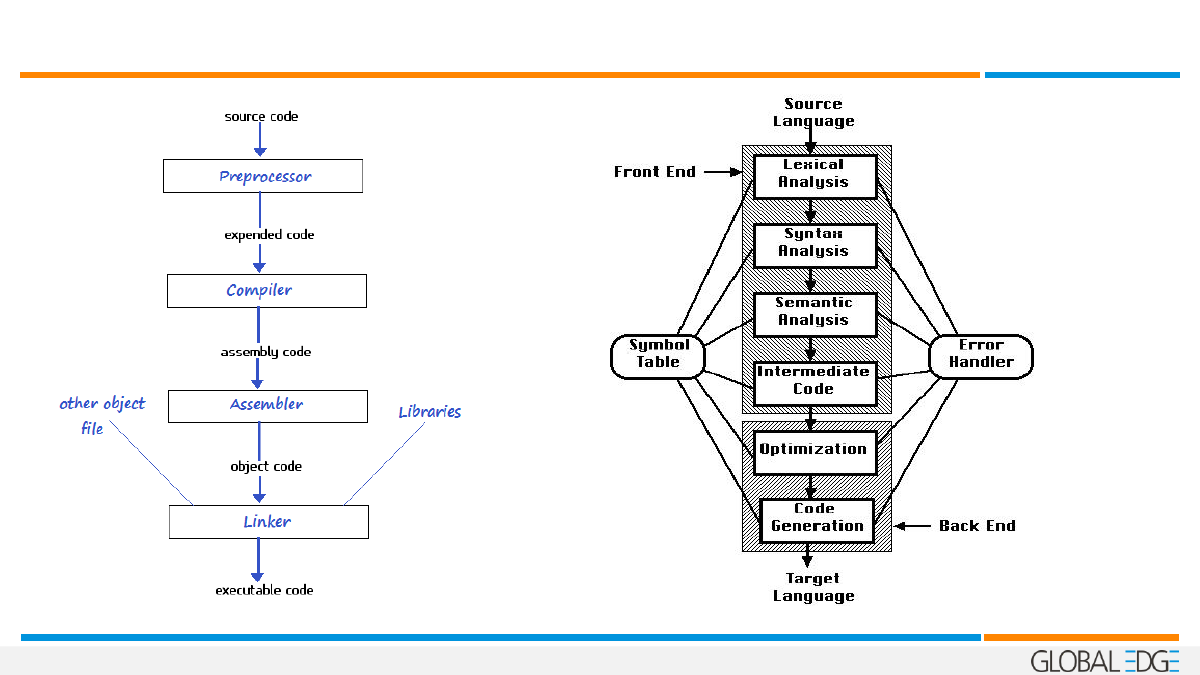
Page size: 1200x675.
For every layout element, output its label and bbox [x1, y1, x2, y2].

picture [602, 94, 1134, 606]
picture [1031, 650, 1179, 672]
picture [47, 100, 485, 621]
